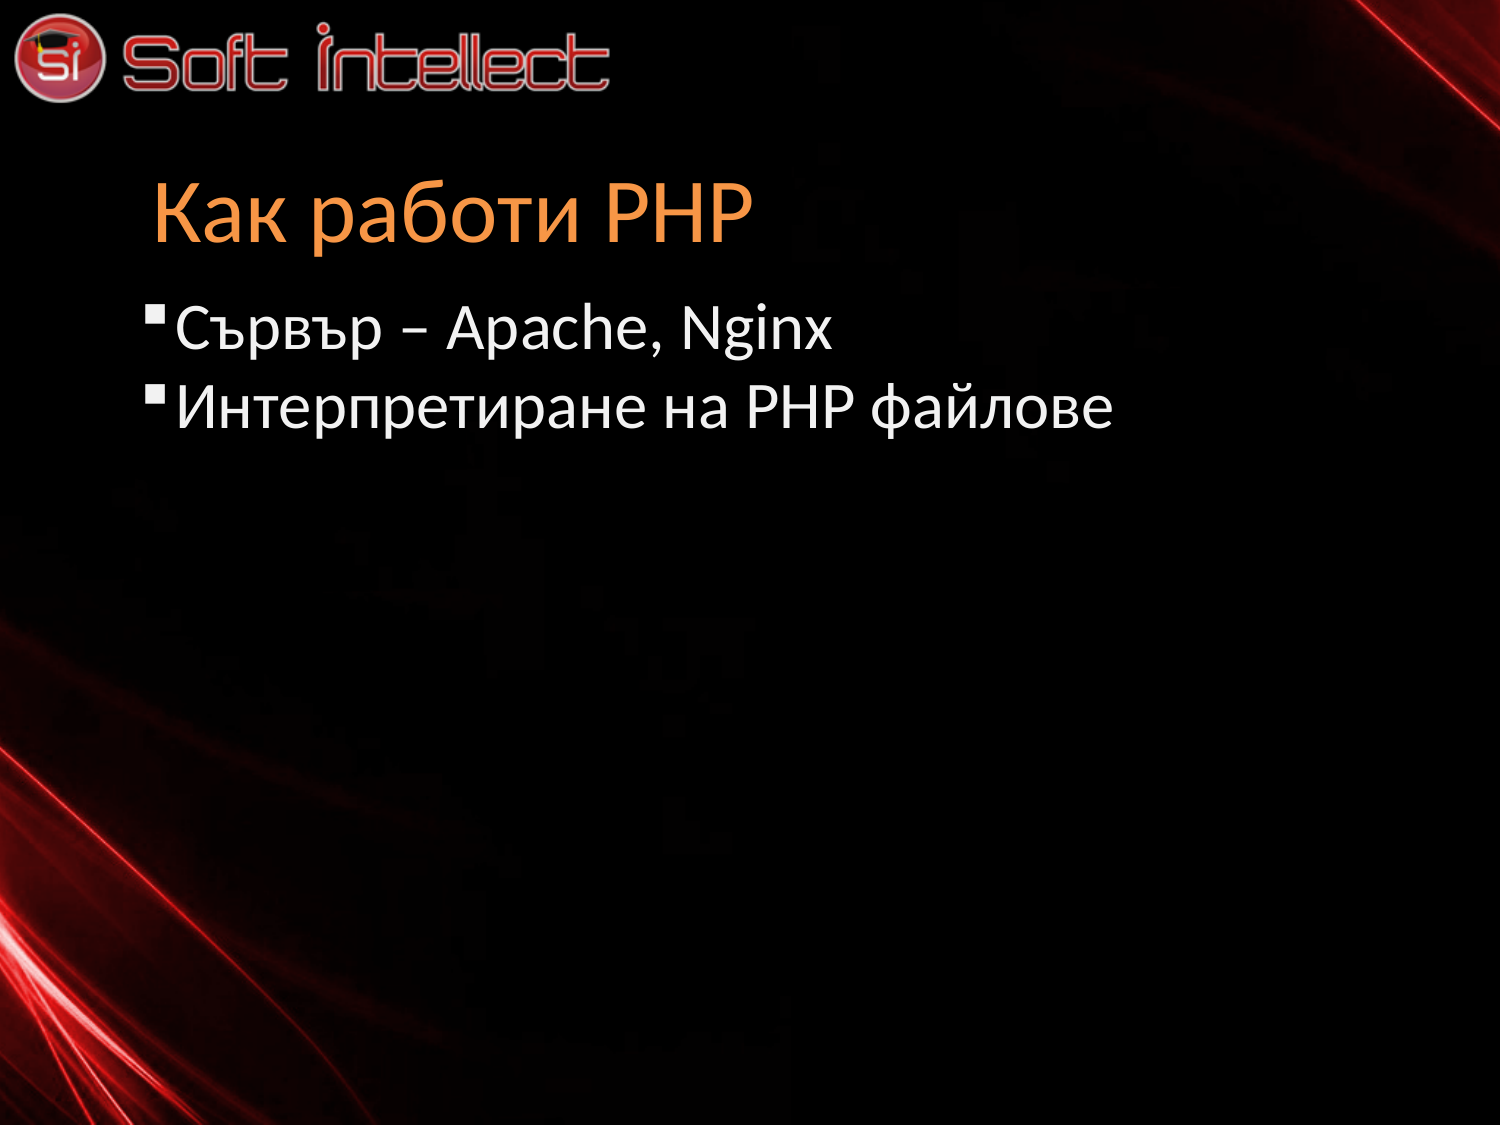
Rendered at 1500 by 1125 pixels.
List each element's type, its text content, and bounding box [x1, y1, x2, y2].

text_box Как работи PHP [137, 112, 1488, 300]
text_box Сървър – Apache, Nginx Интерпретиране на PHP файлове [124, 275, 1375, 1018]
picture [0, 0, 1500, 1125]
